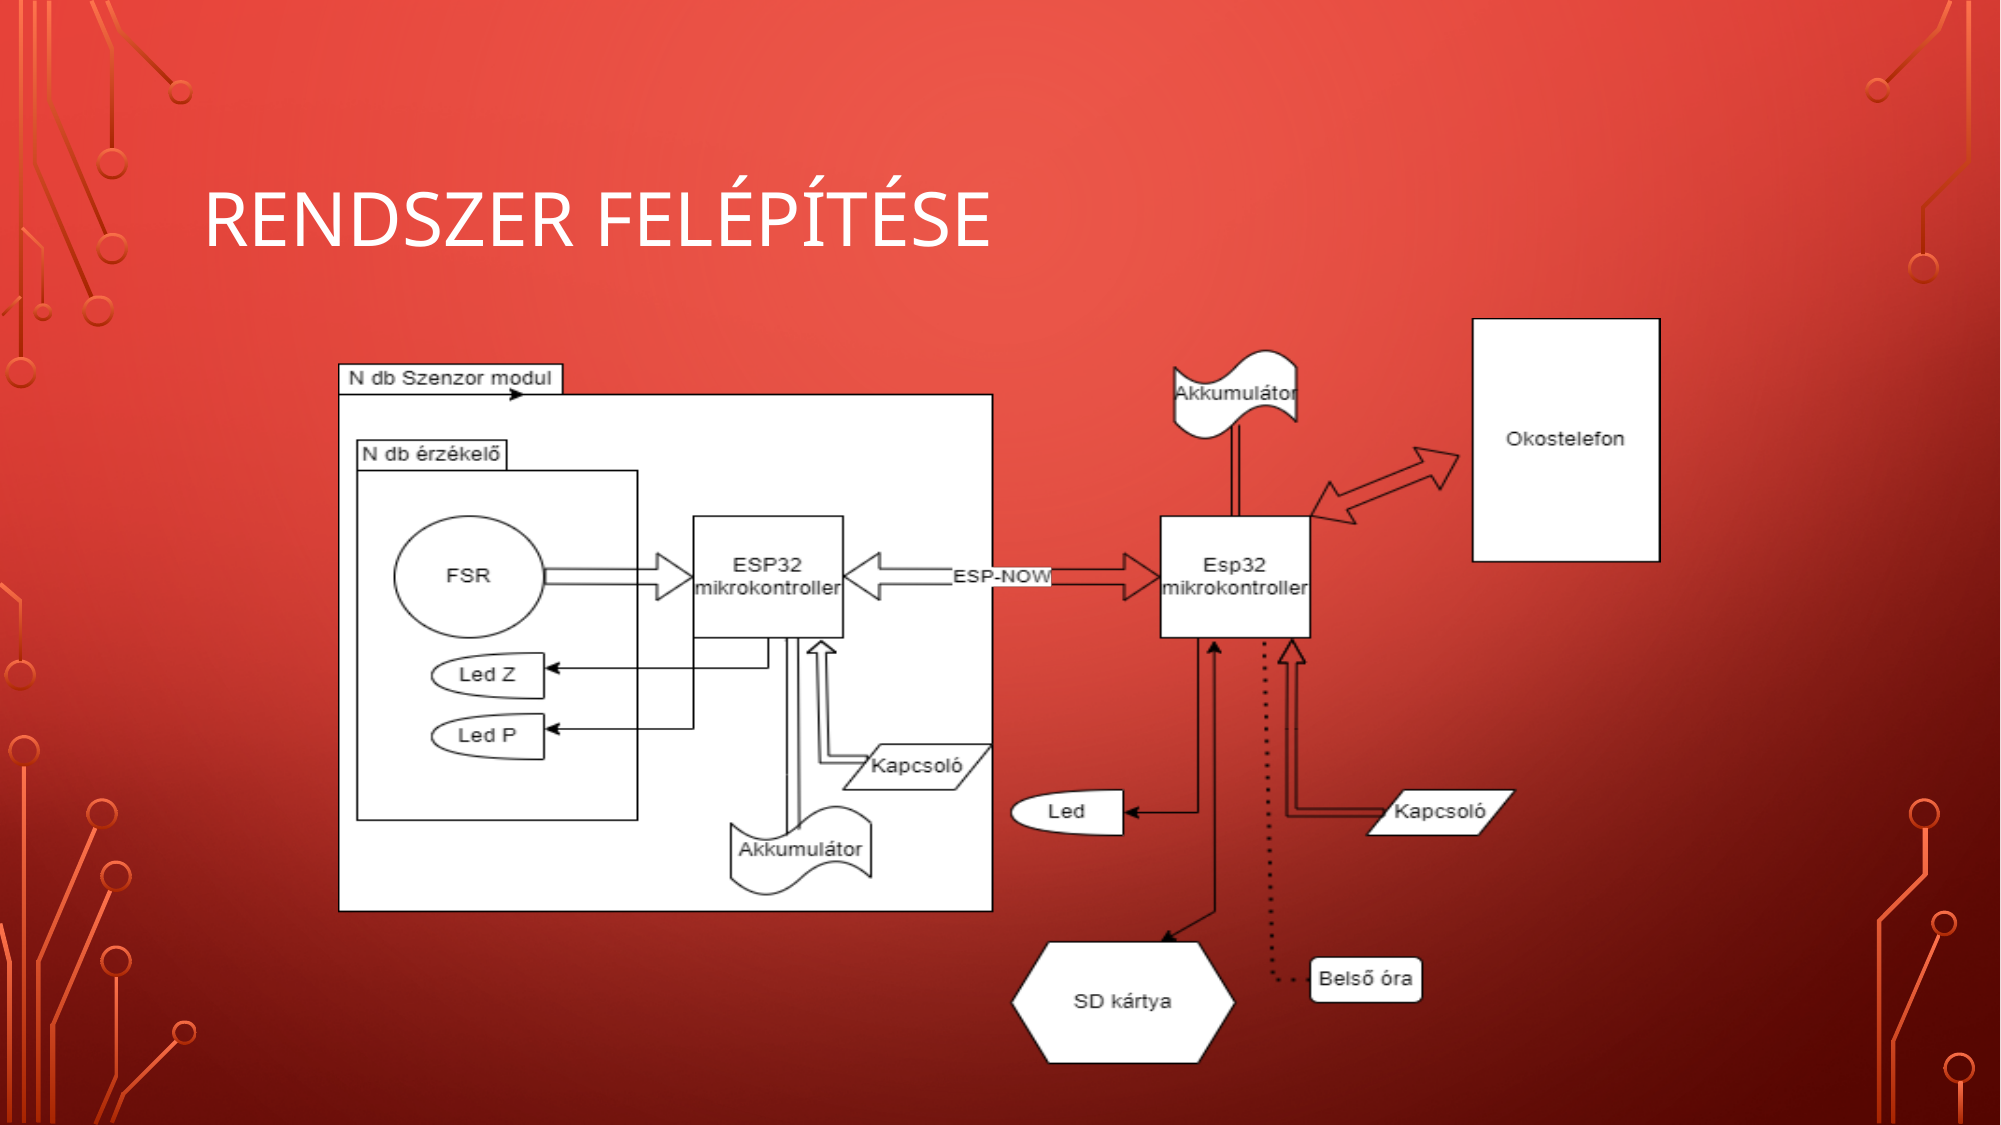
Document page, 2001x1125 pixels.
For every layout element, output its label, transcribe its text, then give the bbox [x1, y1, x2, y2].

title Rendszer felépítése [187, 101, 1813, 344]
picture [338, 318, 1661, 1066]
